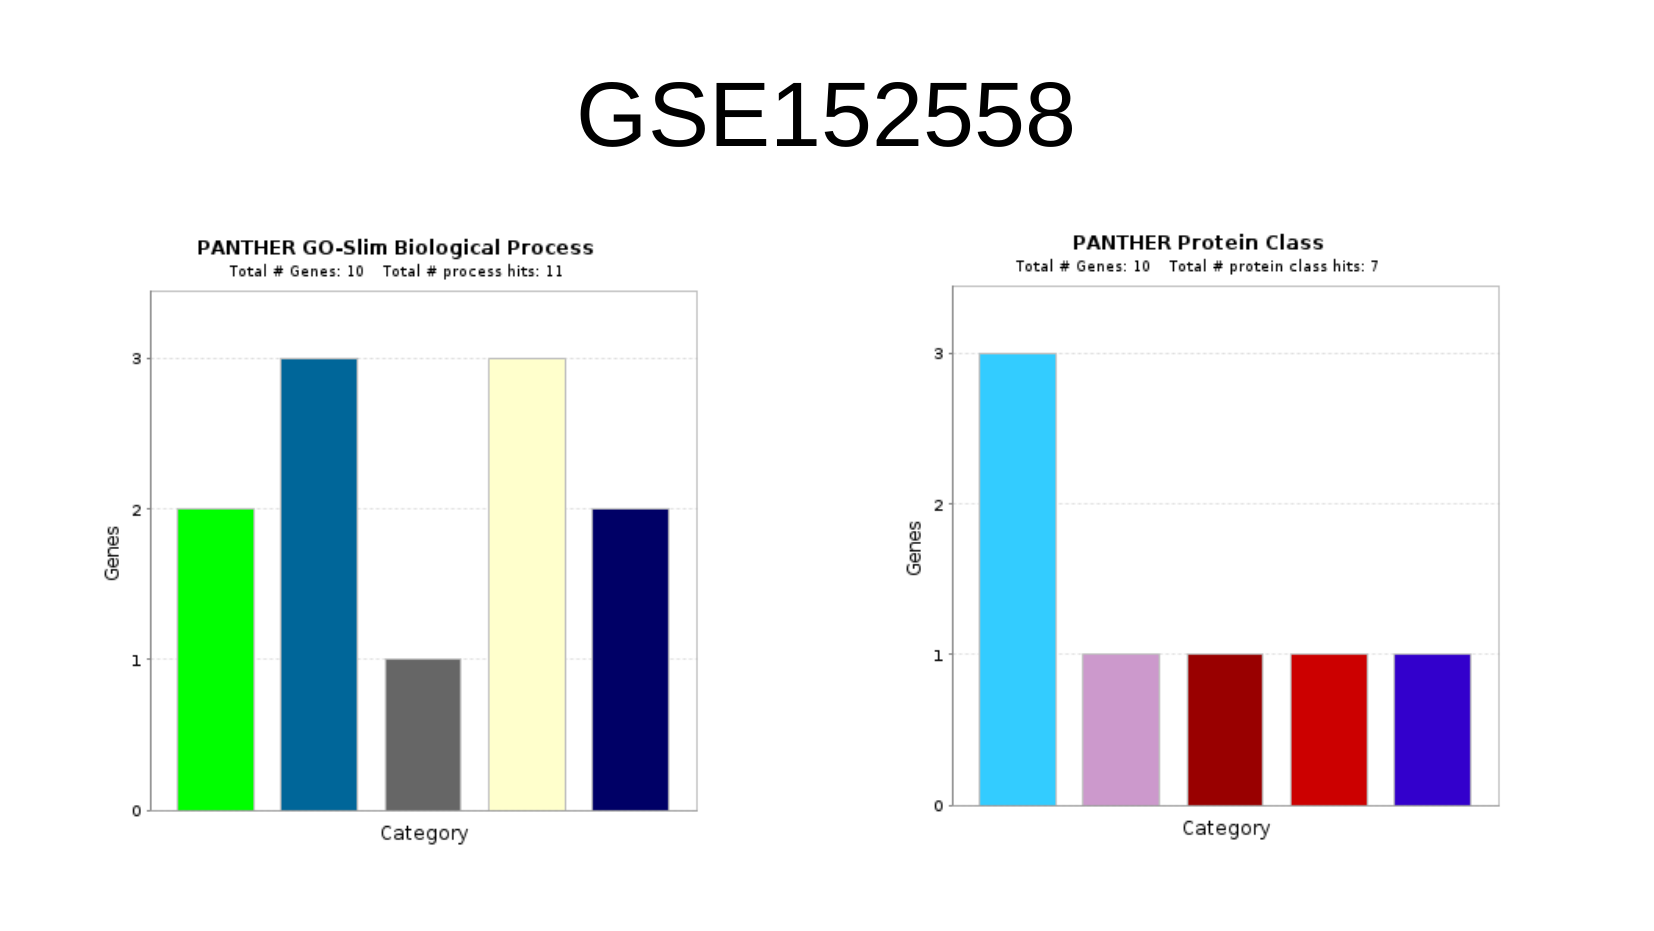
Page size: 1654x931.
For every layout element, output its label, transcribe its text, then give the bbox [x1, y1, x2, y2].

picture [83, 236, 709, 862]
picture [885, 231, 1511, 857]
title GSE152558 [82, 37, 1571, 193]
